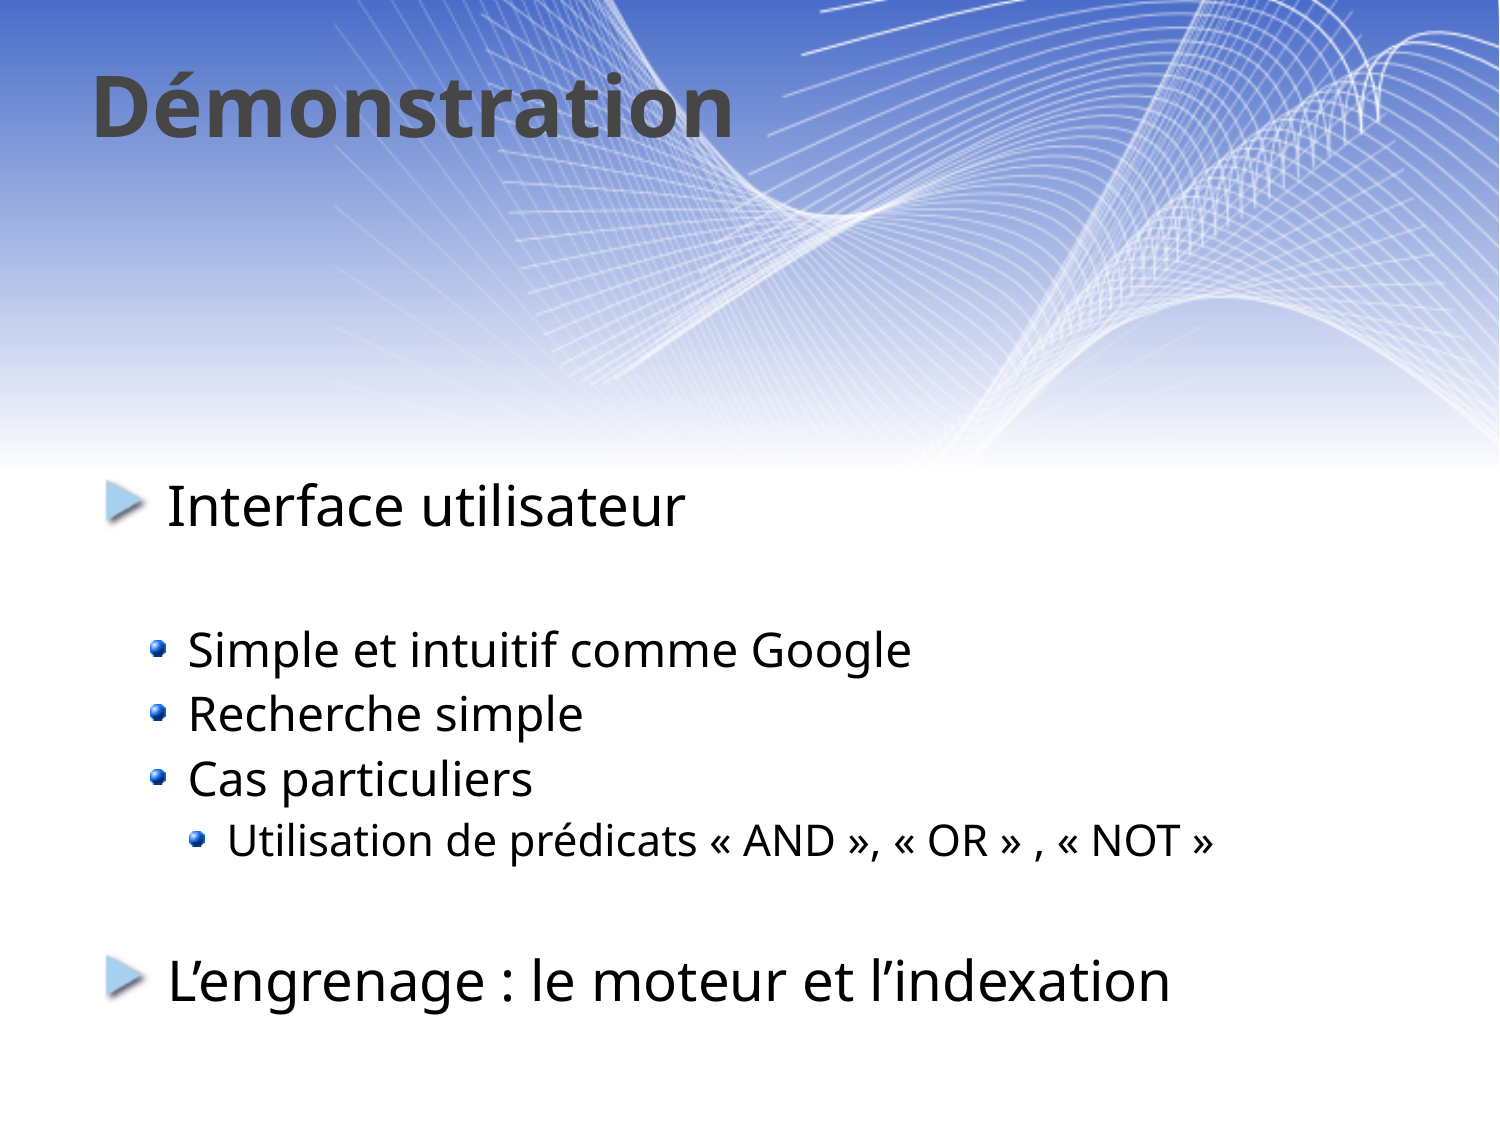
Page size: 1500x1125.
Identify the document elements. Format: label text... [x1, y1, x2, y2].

title Démonstration [75, 45, 1425, 233]
list Interface utilisateur Simple et intuitif comme Google Recherche simple Cas particuliers Utilisation de prédicats « AND », « OR » , « NOT » L’engrenage : le moteur et l’indexation [70, 462, 1421, 1087]
picture [334, 0, 1500, 1021]
